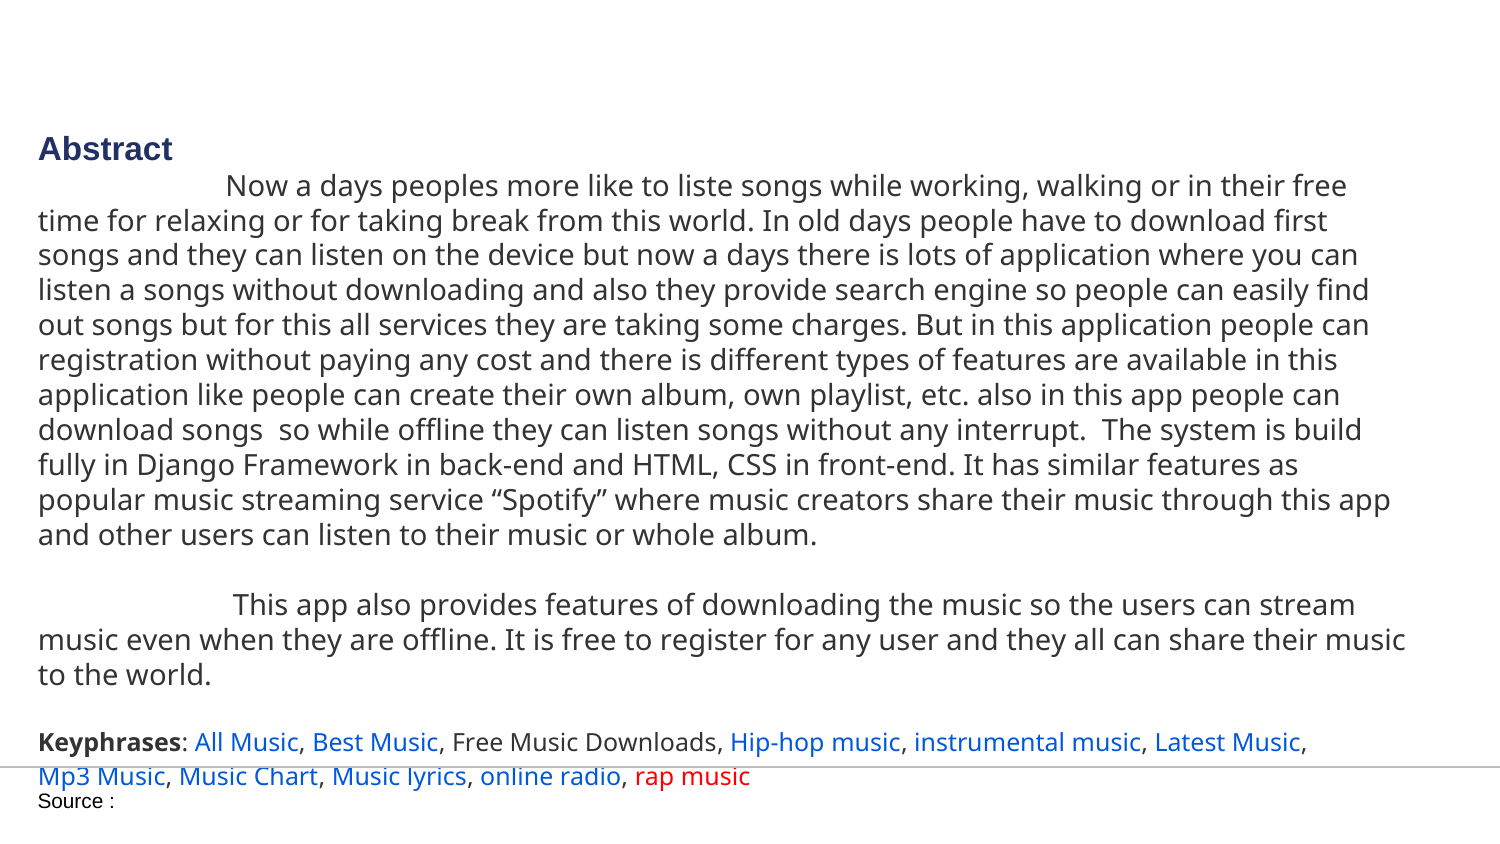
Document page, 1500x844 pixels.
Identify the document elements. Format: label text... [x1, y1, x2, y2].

title Abstract Now a days peoples more like to liste songs while working, walking or in their free time for relaxing or for taking break from this world. In old days people have to download first songs and they can listen on the device but now a days there is lots of application where you can listen a songs without downloading and also they provide search engine so people can easily find out songs but for this all services they are taking some charges. But in this application people can registration without paying any cost and there is different types of features are available in this application like people can create their own album, own playlist, etc. also in this app people can download songs so while offline they can listen songs without any interrupt. The system is build fully in Django Framework in back-end and HTML, CSS in front-end. It has similar features as popular music streaming service “Spotify” where music creators share their music through this app and other users can listen to their music or whole album. This app also provides features of downloading the music so the users can stream music even when they are offline. It is free to register for any user and they all can share their music to the world. Keyphrases: All Music, Best Music, Free Music Downloads, Hip-hop music, instrumental music, Latest Music, Mp3 Music, Music Chart, Music lyrics, online radio, rap music [22, 111, 1426, 165]
text_box Source : [22, 773, 139, 827]
